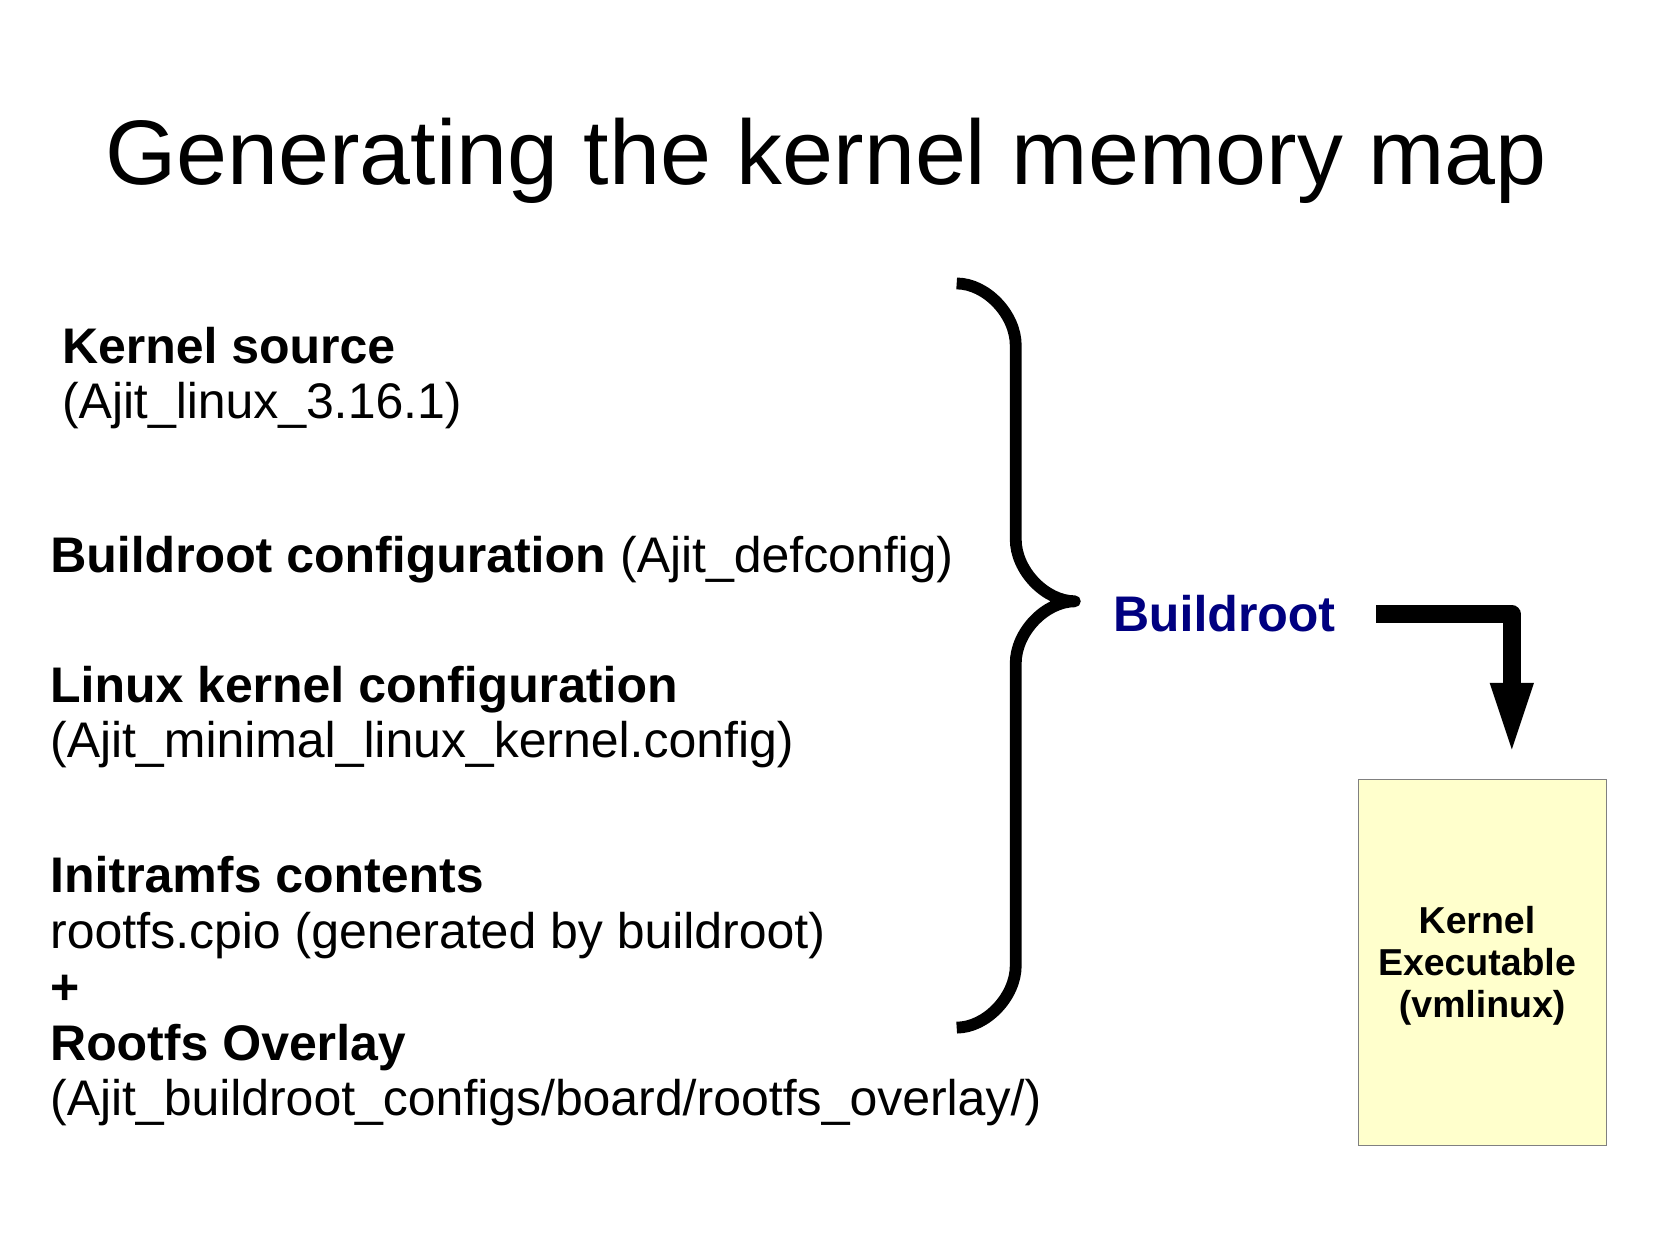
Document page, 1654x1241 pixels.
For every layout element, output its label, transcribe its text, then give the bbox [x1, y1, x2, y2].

text_box Kernel Executable (vmlinux) [1358, 779, 1607, 1146]
text_box Buildroot configuration (Ajit_defconfig) [35, 519, 969, 591]
text_box Linux kernel configuration (Ajit_minimal_linux_kernel.config) [35, 649, 827, 776]
title Generating the kernel memory map [82, 49, 1571, 257]
text_box Initramfs contents rootfs.cpio (generated by buildroot) + Rootfs Overlay (Ajit_buildroot_configs/board/rootfs_overlay/) [35, 840, 1134, 1134]
text_box Buildroot [1098, 578, 1453, 650]
text_box Kernel source (Ajit_linux_3.16.1) [47, 310, 792, 438]
